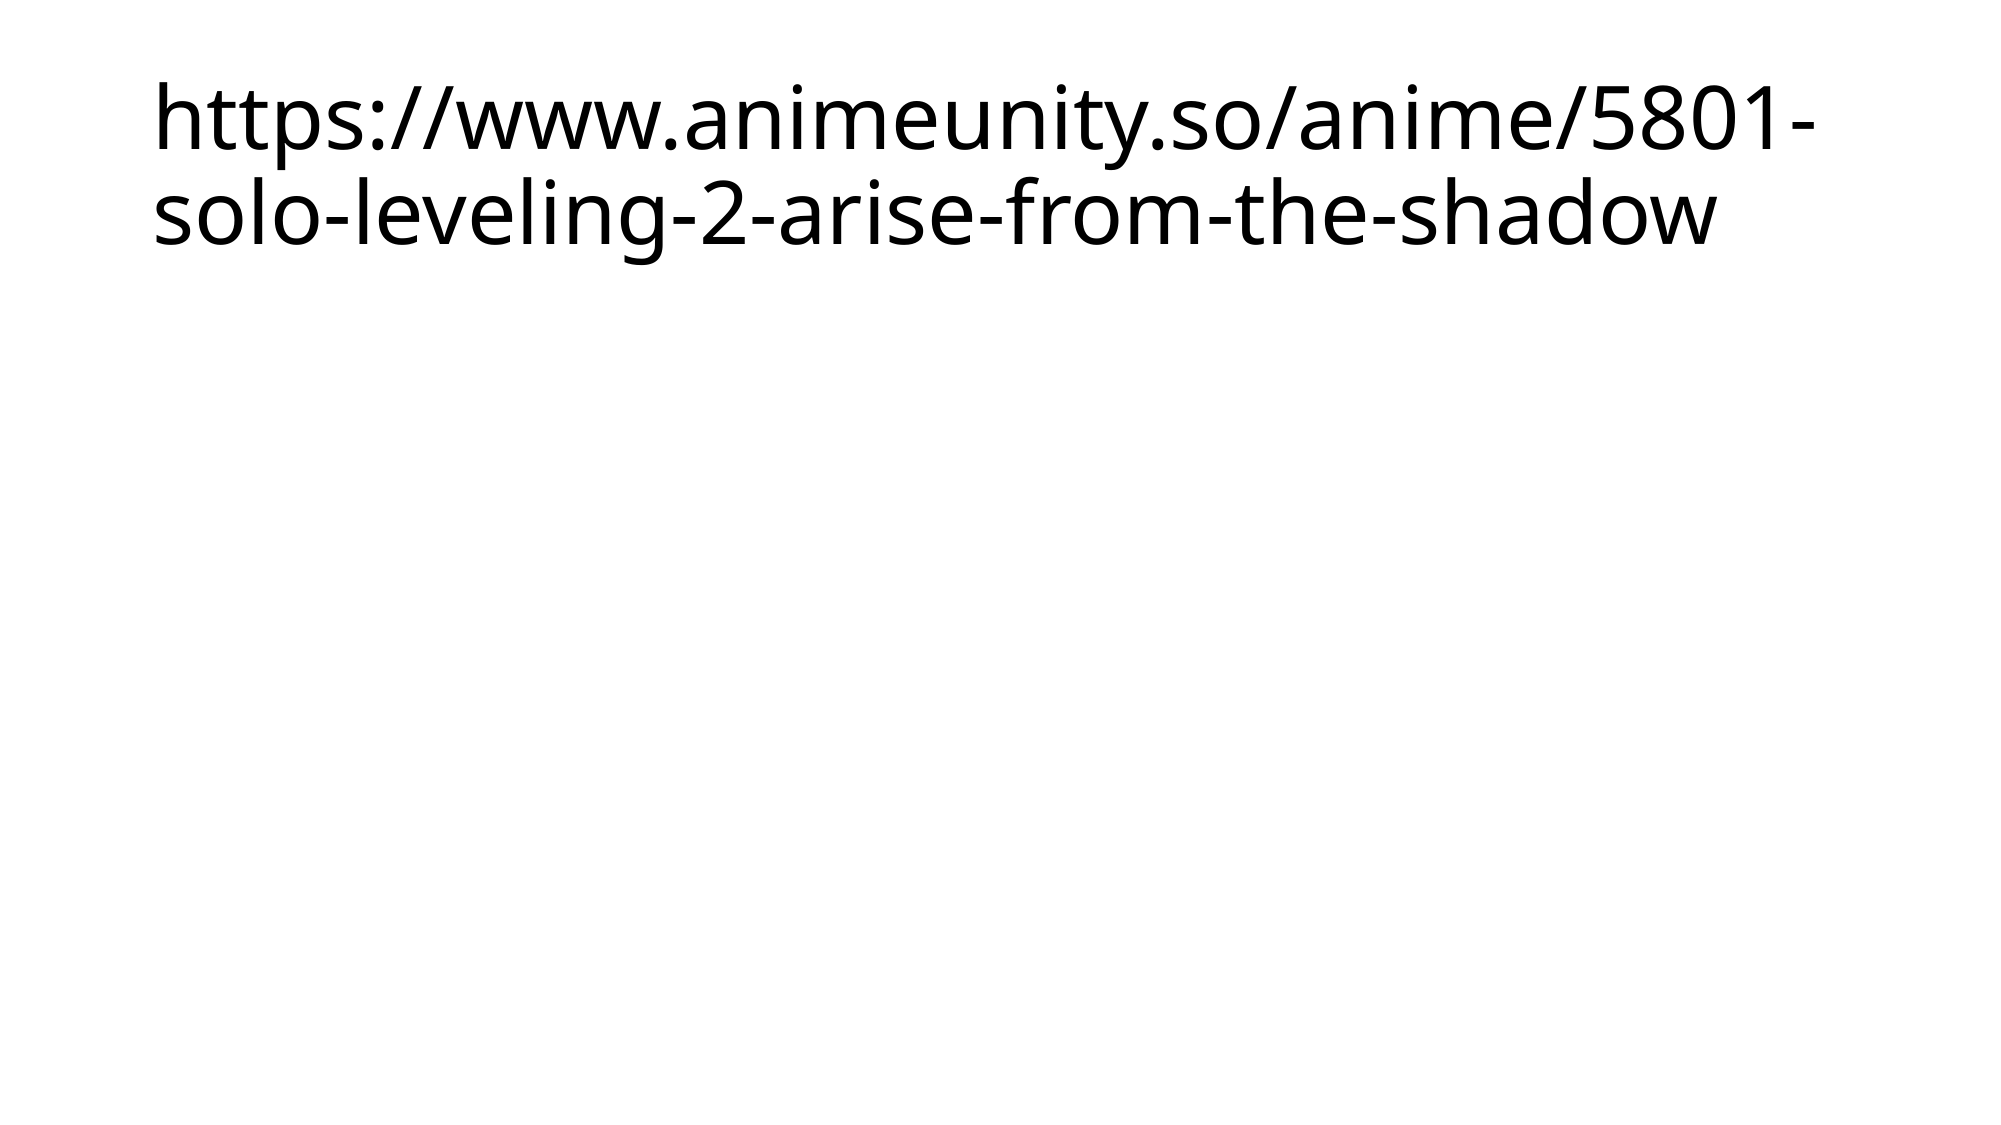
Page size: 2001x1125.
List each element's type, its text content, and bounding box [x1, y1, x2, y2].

title https://www.animeunity.so/anime/5801-solo-leveling-2-arise-from-the-shadow [137, 59, 1863, 278]
